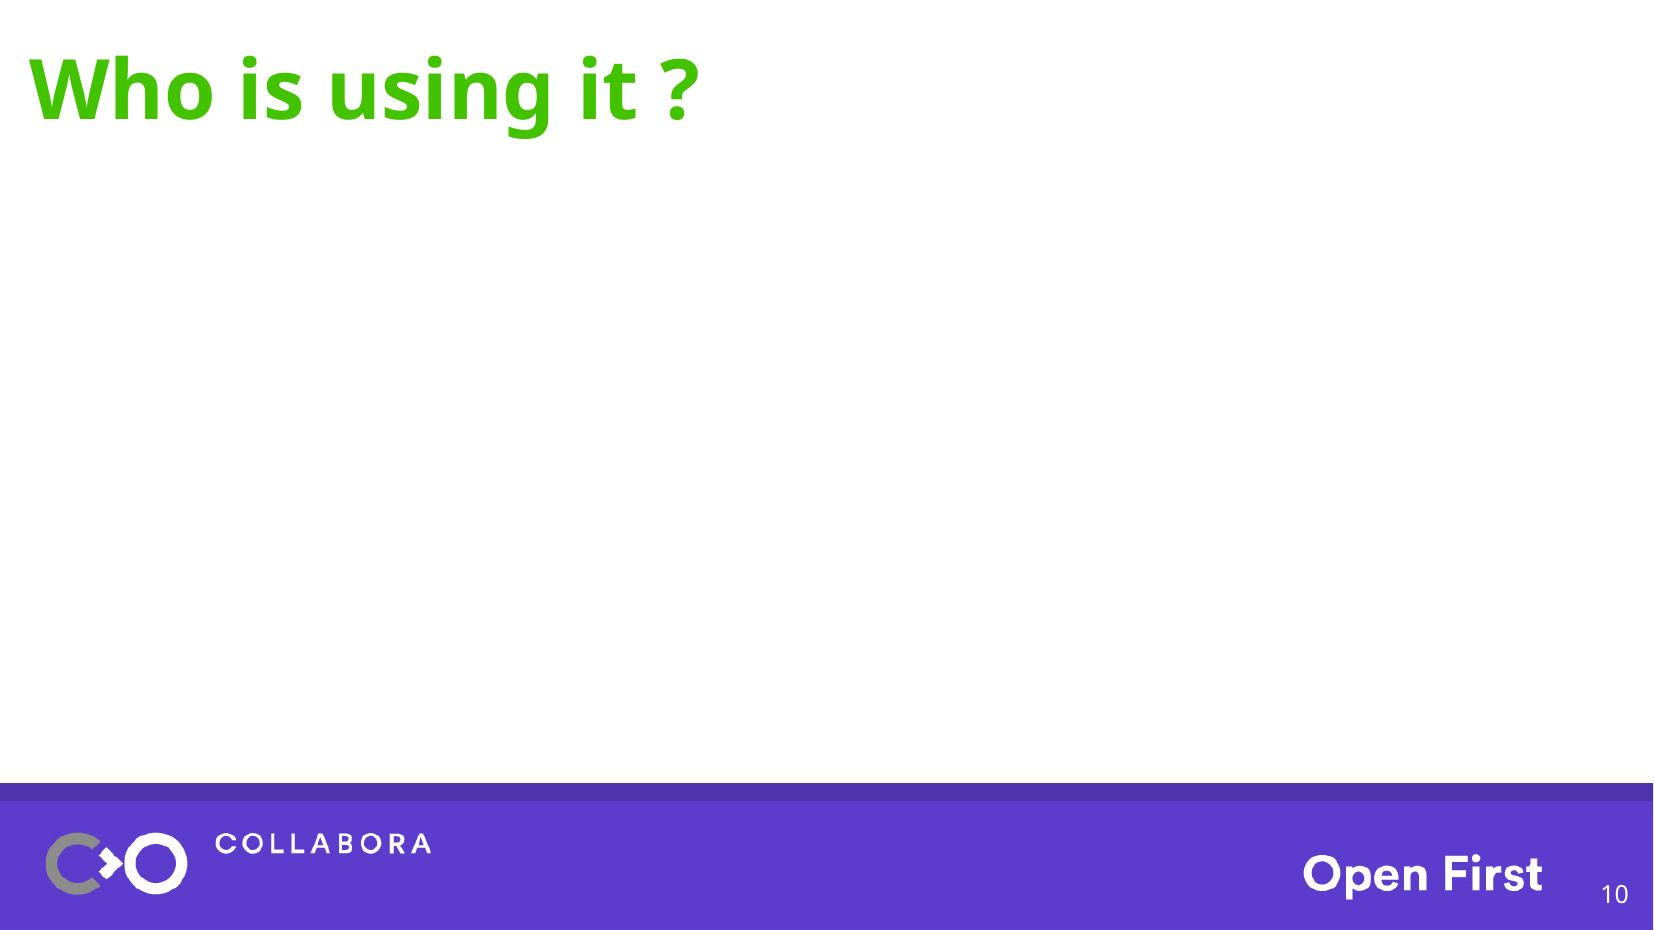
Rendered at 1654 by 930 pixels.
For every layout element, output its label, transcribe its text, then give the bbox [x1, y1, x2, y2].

title Who is using it ? [29, 28, 1602, 147]
picture [0, 0, 1654, 930]
